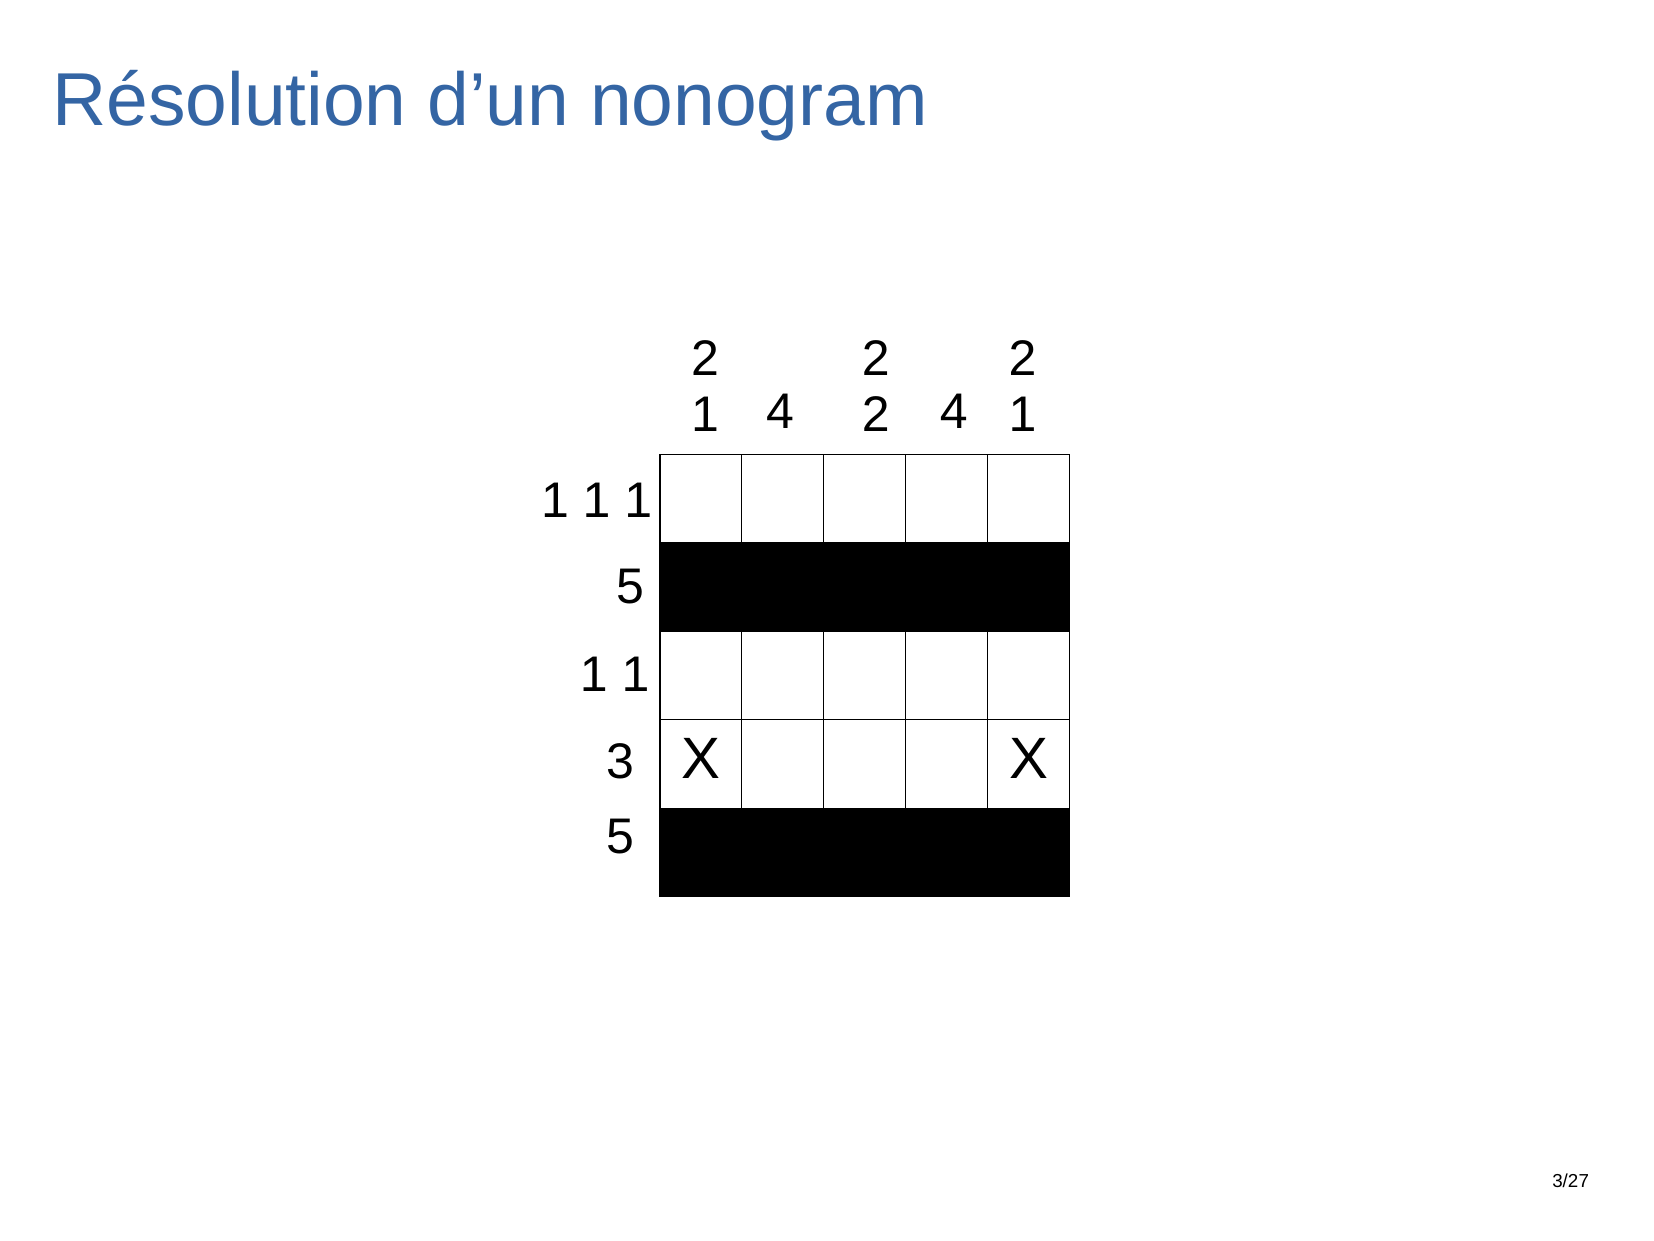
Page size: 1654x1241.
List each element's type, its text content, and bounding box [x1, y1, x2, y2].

table_cell [824, 543, 905, 631]
text_box 2 2 [847, 322, 885, 455]
text_box 1 1 1 [526, 465, 677, 552]
text_box 2 1 [993, 322, 1052, 455]
table_cell [906, 543, 987, 631]
table_cell [742, 632, 823, 719]
text_box 3 [591, 725, 649, 802]
table_header [988, 455, 1069, 542]
table_cell [906, 632, 987, 719]
table_cell X [661, 720, 741, 808]
text_box 5 [591, 802, 642, 877]
text_box Résolution d’un nonogram [37, 50, 1013, 151]
table_cell [824, 720, 905, 808]
table_cell [661, 809, 741, 896]
table_header [742, 455, 823, 542]
text_box 3/27 [1537, 1162, 1614, 1199]
text_box 1 1 [565, 639, 678, 715]
table_cell [988, 809, 1069, 896]
table_cell [742, 809, 823, 896]
text_box 4 [925, 376, 963, 452]
table_header [906, 455, 987, 542]
table_cell X [988, 720, 1069, 808]
table_header [661, 455, 741, 542]
table_cell [906, 809, 987, 896]
table_cell [742, 543, 823, 631]
table_cell [988, 632, 1069, 719]
table_cell [988, 543, 1069, 631]
table_cell [677, 543, 741, 631]
text_box 4 [751, 376, 789, 452]
text_box 5 [601, 552, 677, 640]
table_cell [661, 632, 741, 719]
table_cell [906, 720, 987, 808]
table_cell [824, 632, 905, 719]
table_header [824, 455, 905, 542]
table_cell [742, 720, 823, 808]
table_cell [824, 809, 905, 896]
text_box 2 1 [676, 322, 734, 455]
